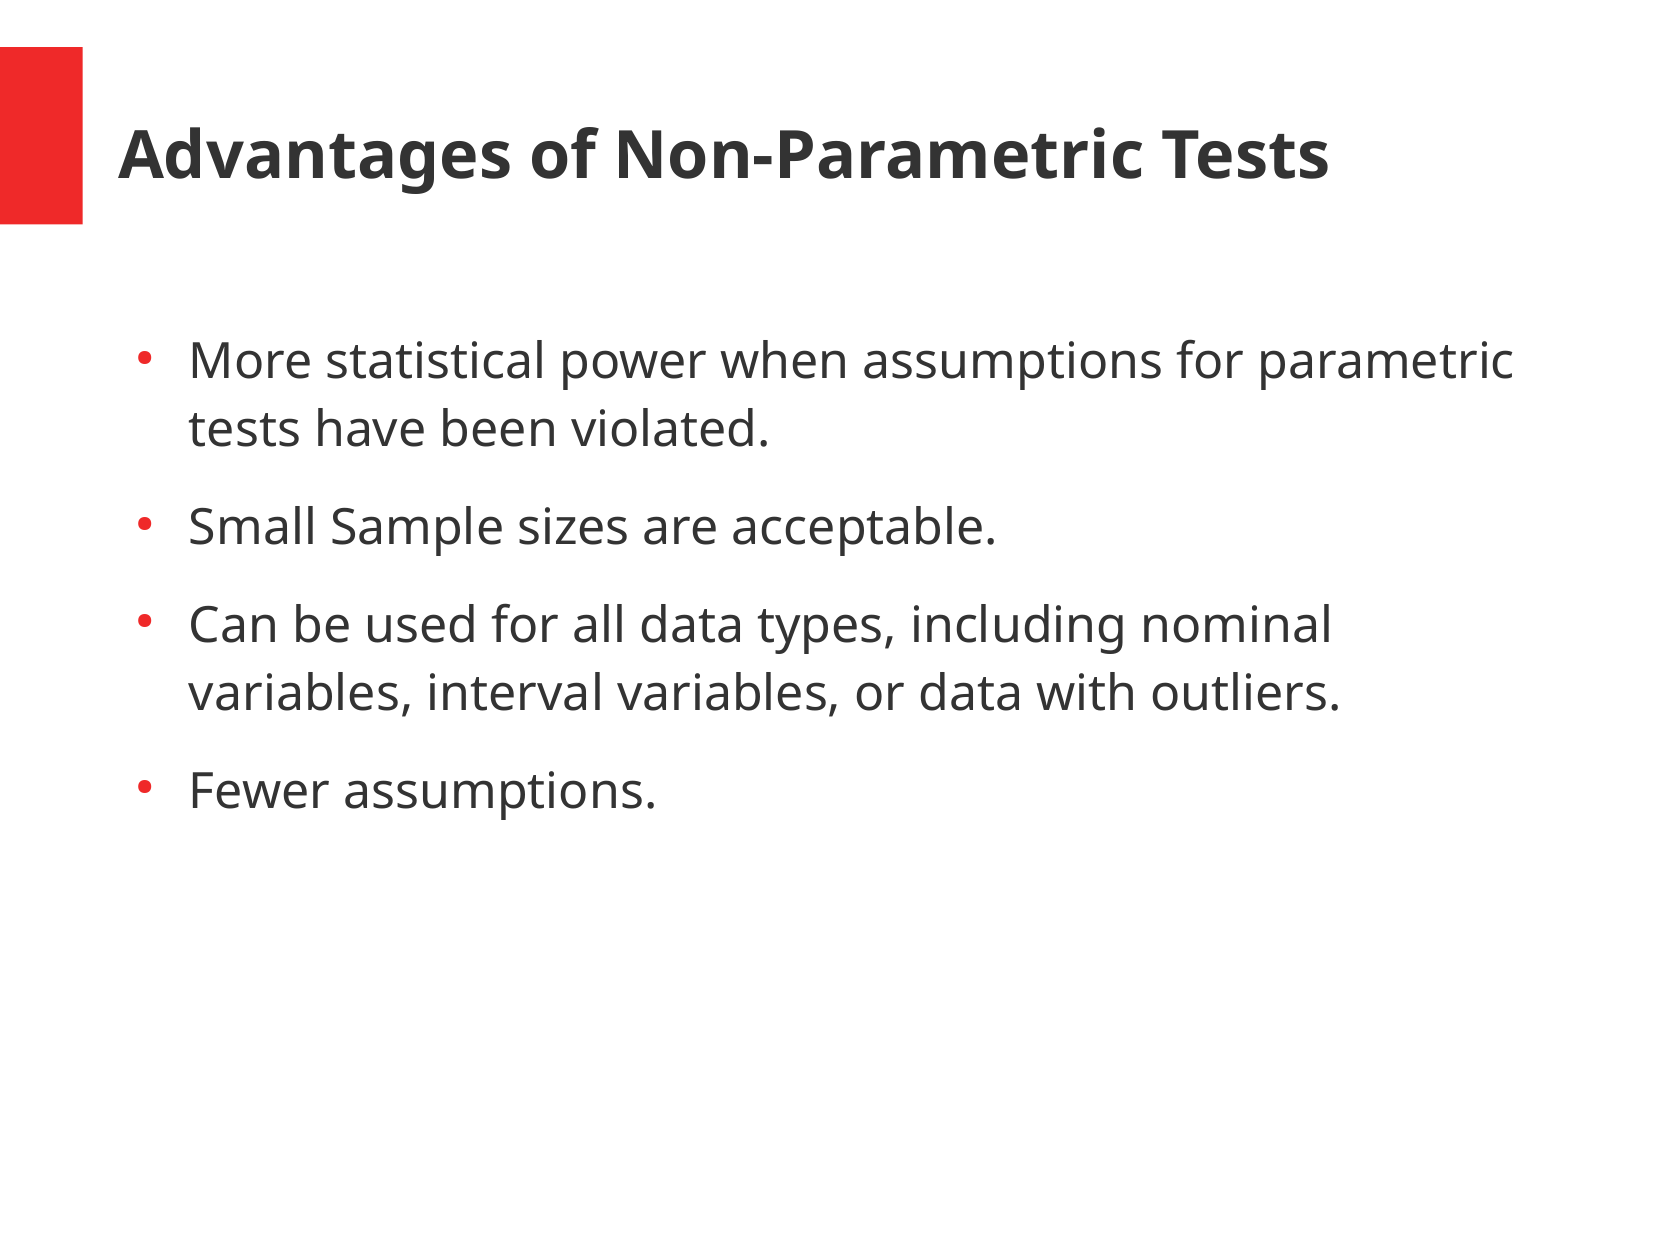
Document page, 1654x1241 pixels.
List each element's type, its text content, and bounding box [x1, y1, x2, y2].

list More statistical power when assumptions for parametric tests have been violated. Small Sample sizes are acceptable. Can be used for all data types, including nominal variables, interval variables, or data with outliers. Fewer assumptions. [118, 324, 1536, 1074]
title Advantages of Non-Parametric Tests [118, 49, 1571, 257]
